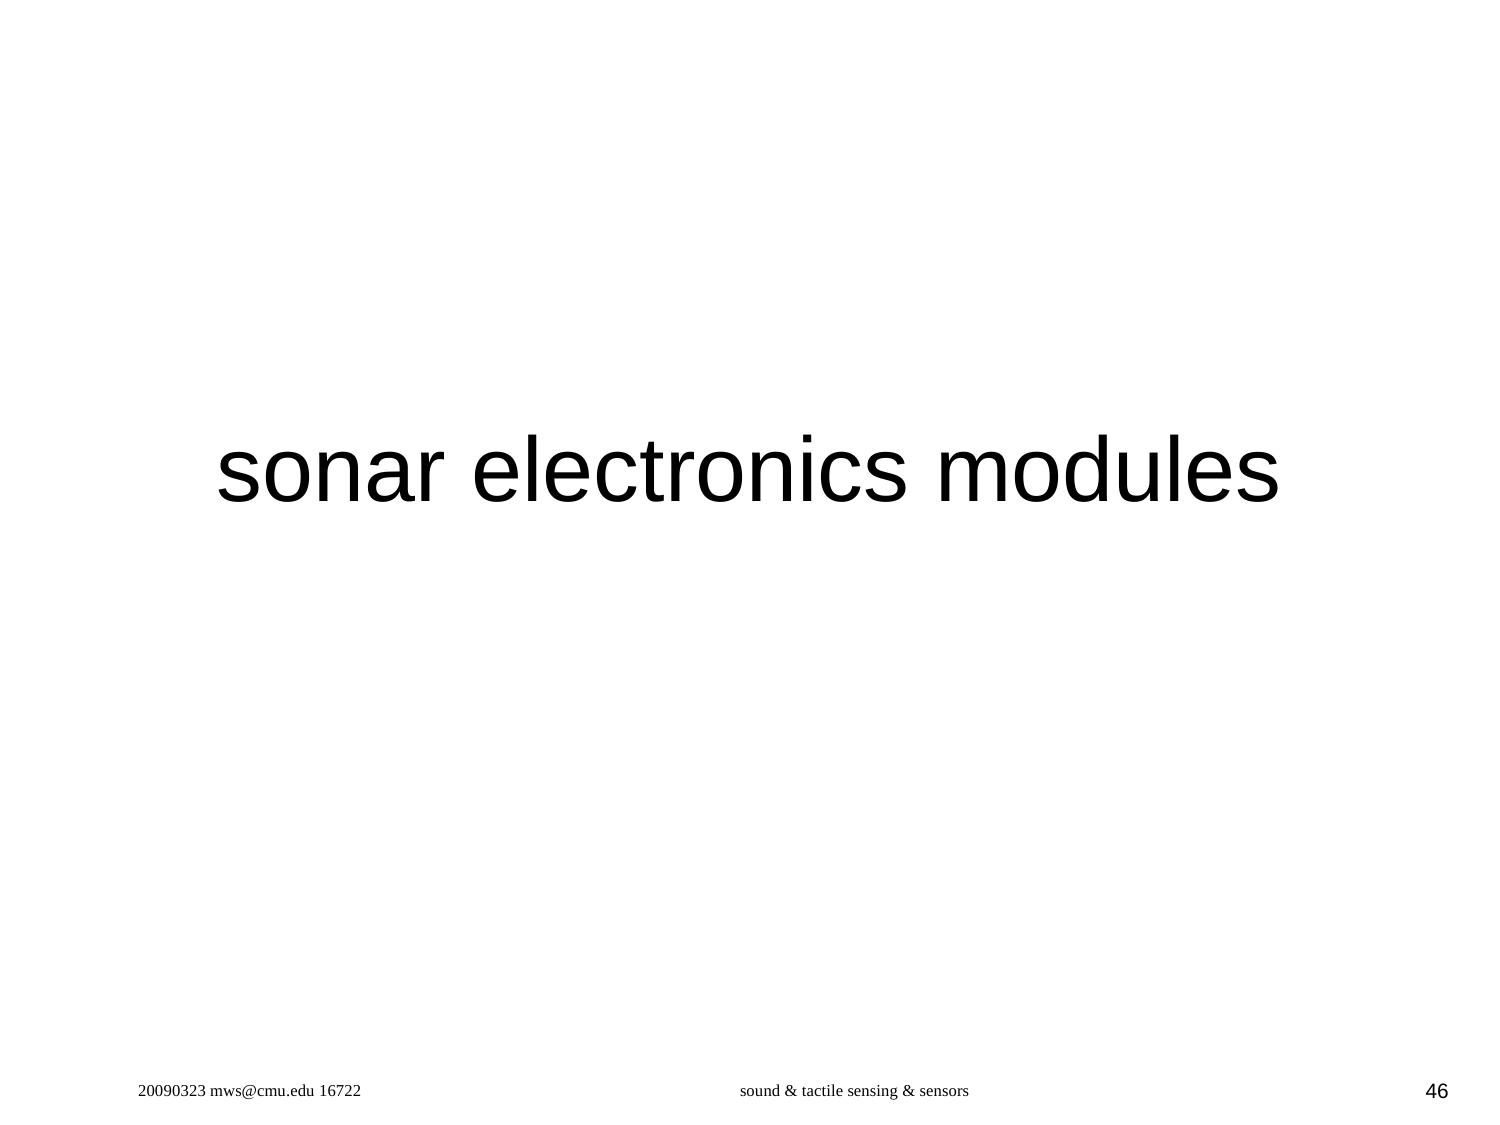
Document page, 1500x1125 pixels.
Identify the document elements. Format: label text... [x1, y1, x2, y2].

title sonar electronics modules [112, 349, 1388, 591]
